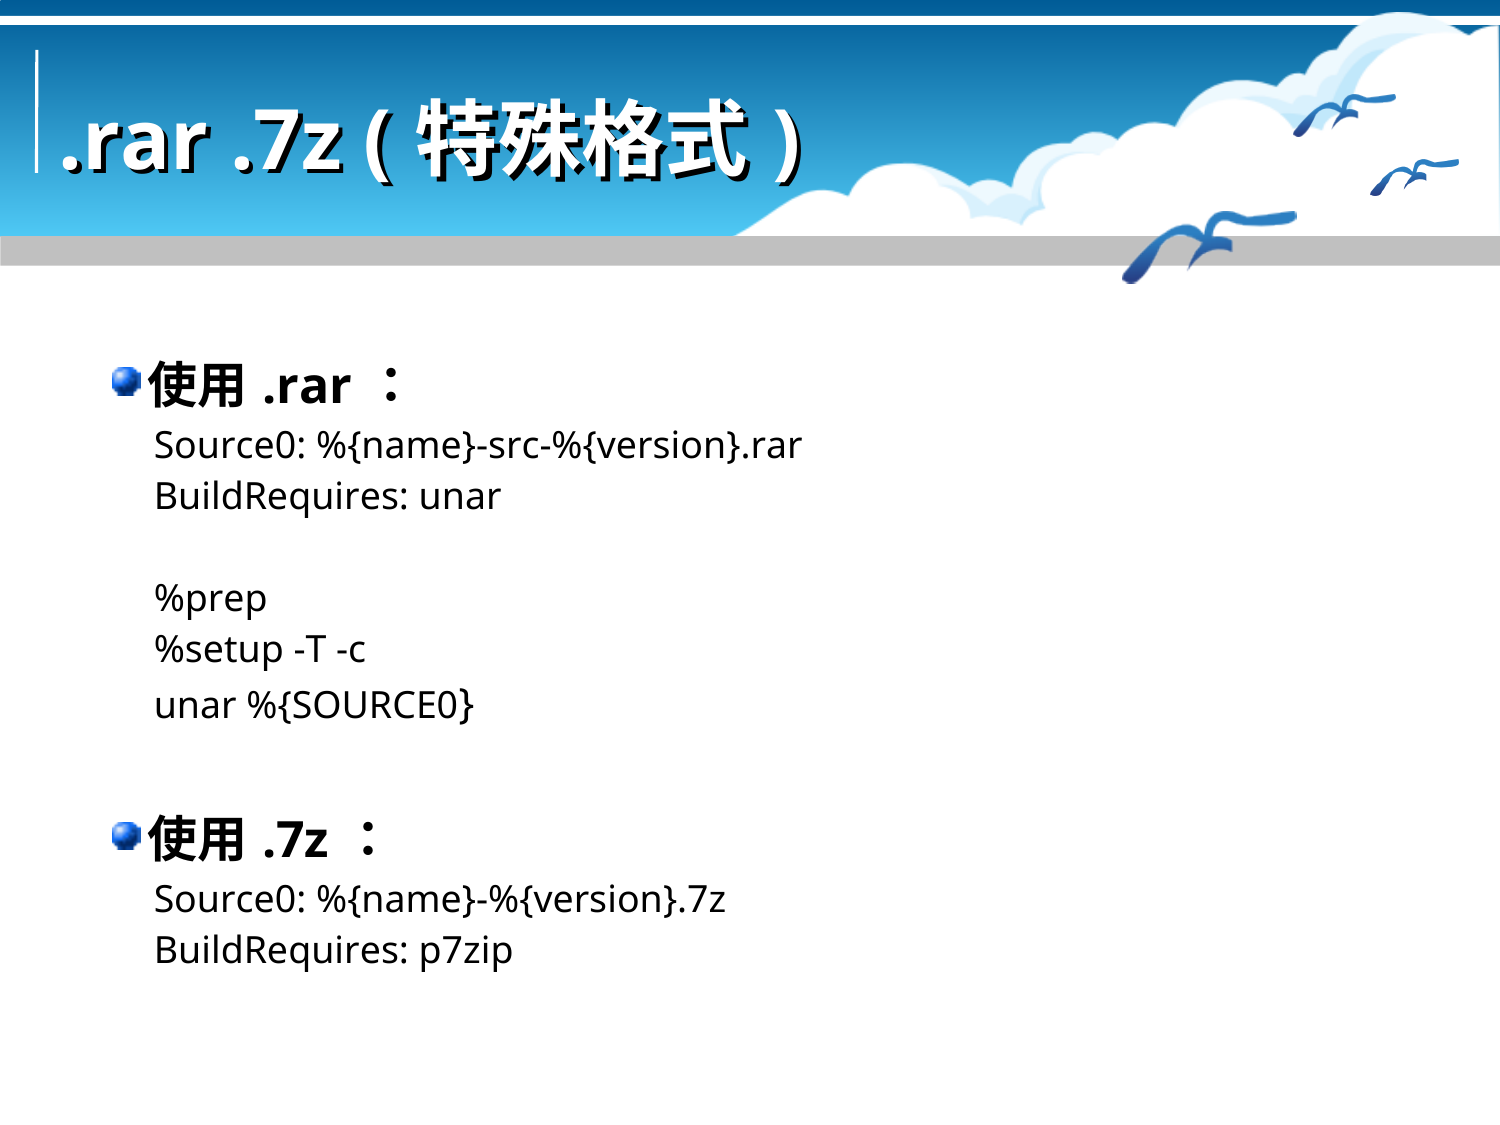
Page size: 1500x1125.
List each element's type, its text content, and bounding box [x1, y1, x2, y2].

picture [730, 12, 1500, 284]
list 使用.rar： Source0: %{name}-src-%{version}.rar BuildRequires: unar %prep %setup -T -c unar %{SOURCE0} 使用.7z： Source0: %{name}-%{version}.7z BuildRequires: p7zip [112, 309, 1388, 1060]
title .rar .7z (特殊格式) [59, 86, 1465, 186]
